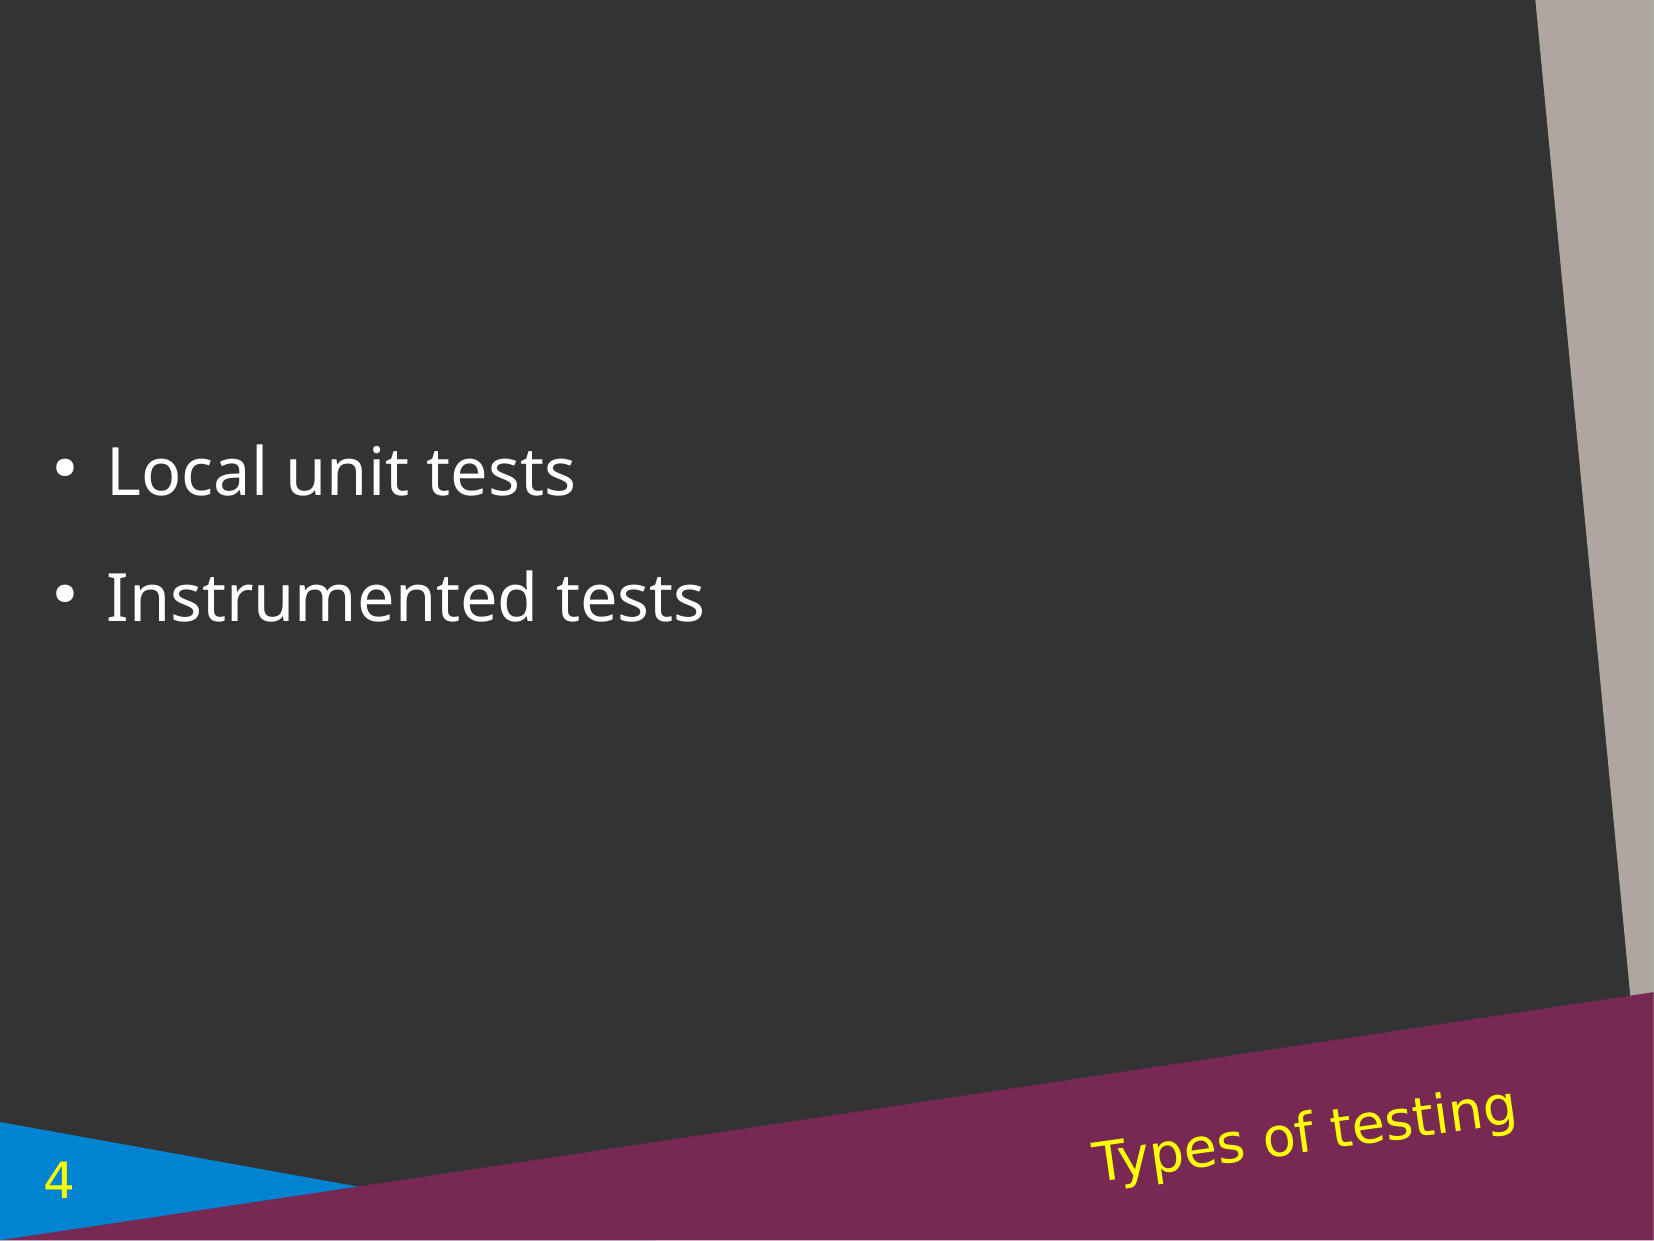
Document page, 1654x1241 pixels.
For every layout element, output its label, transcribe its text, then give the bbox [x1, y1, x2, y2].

title Types of testing [956, 995, 1654, 1241]
list Local unit tests Instrumented tests [35, 59, 1524, 993]
